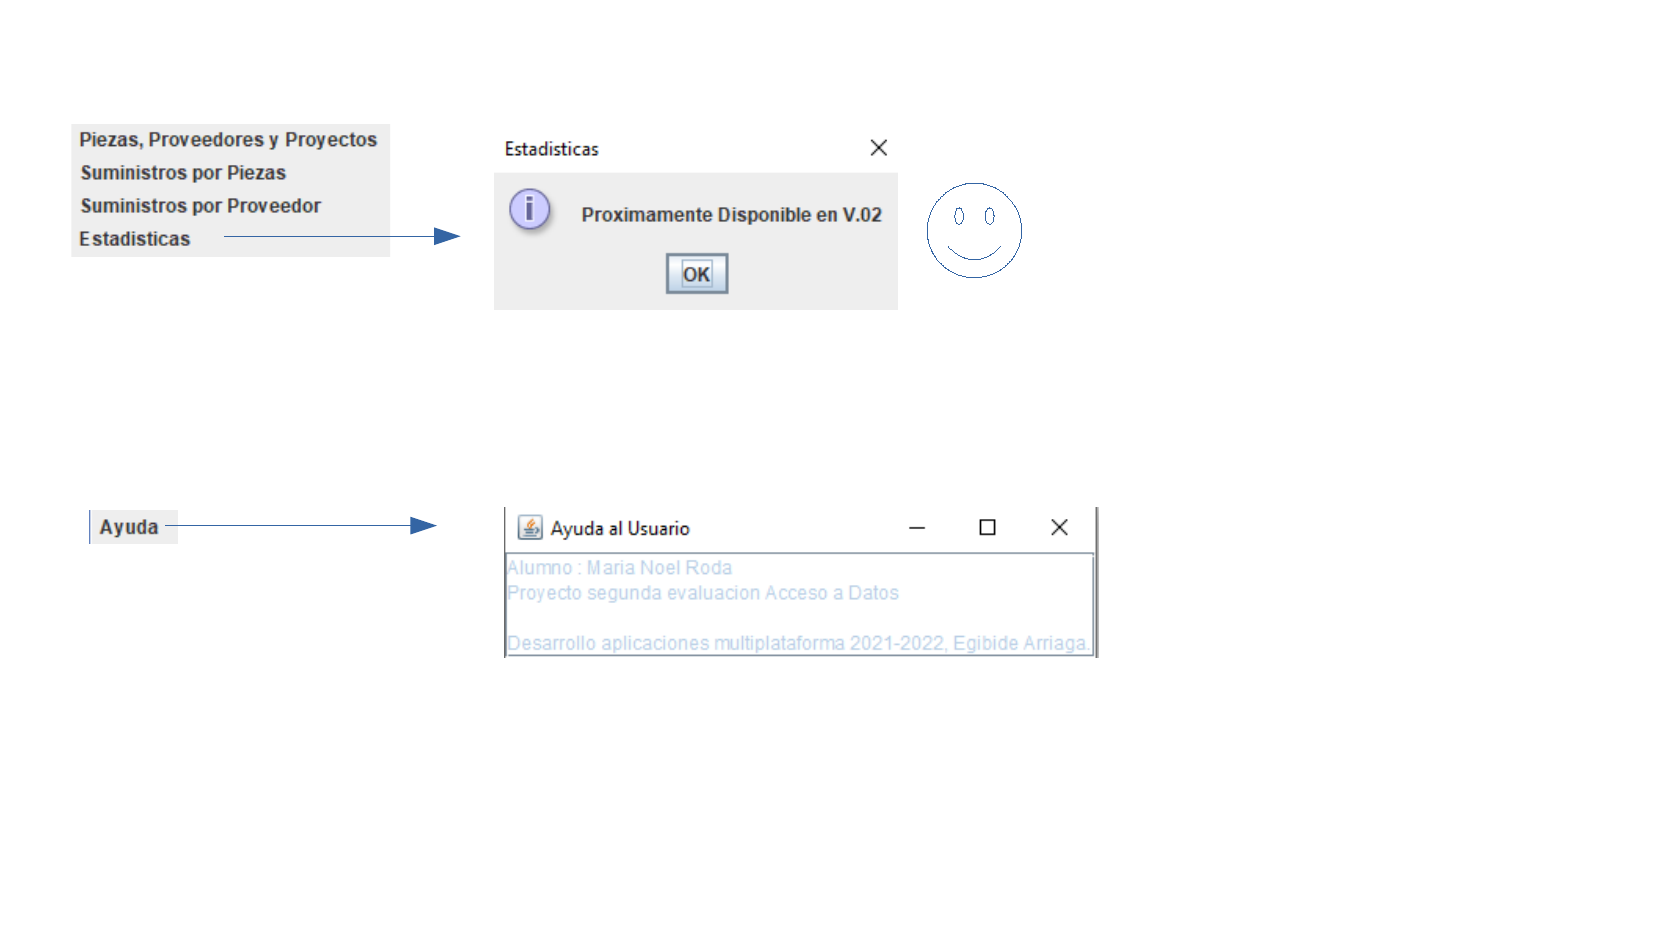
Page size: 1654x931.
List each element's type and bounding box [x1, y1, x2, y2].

picture [494, 129, 898, 310]
picture [89, 510, 178, 544]
picture [504, 507, 1099, 658]
picture [70, 124, 391, 257]
